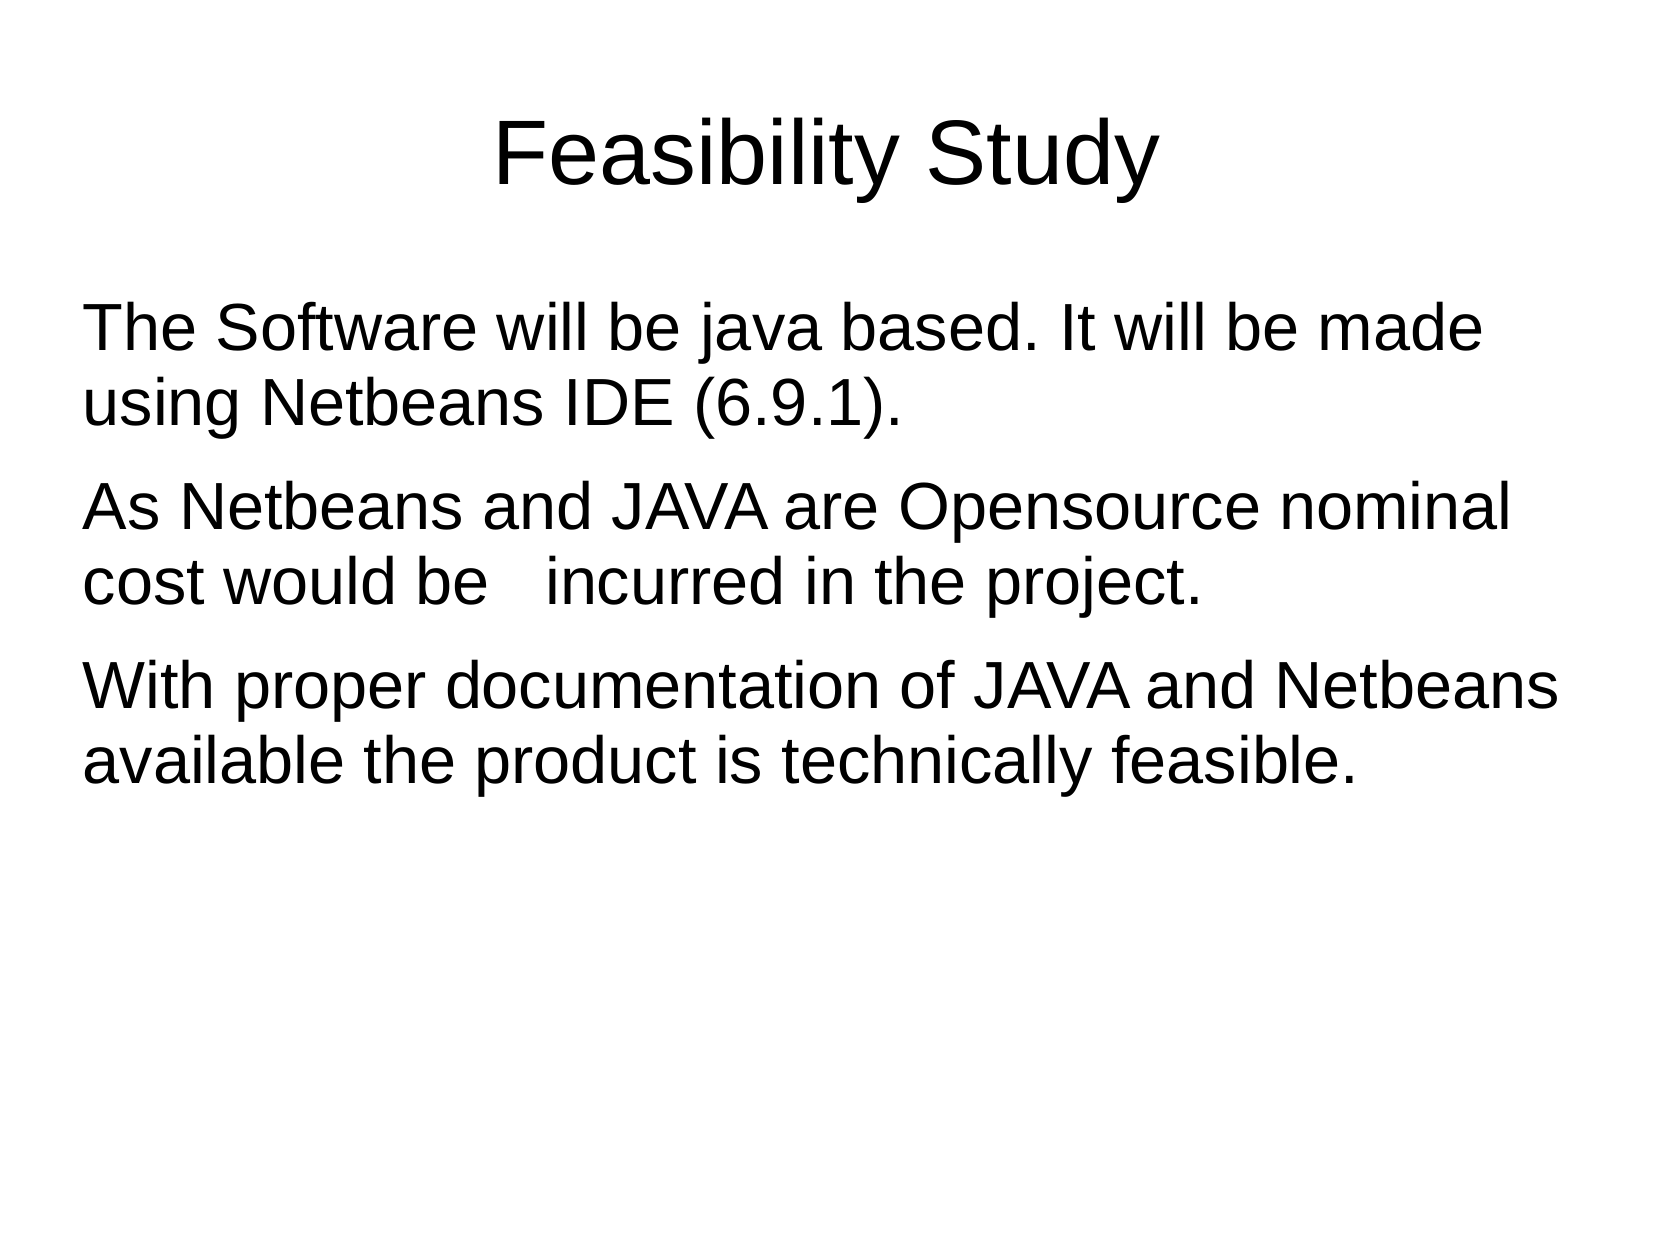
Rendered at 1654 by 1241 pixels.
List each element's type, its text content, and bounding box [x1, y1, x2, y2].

list The Software will be java based. It will be made using Netbeans IDE (6.9.1). As Netbeans and JAVA are Opensource nominal cost would be incurred in the project. With proper documentation of JAVA and Netbeans available the product is technically feasible. [82, 290, 1571, 1109]
title Feasibility Study [82, 56, 1571, 250]
